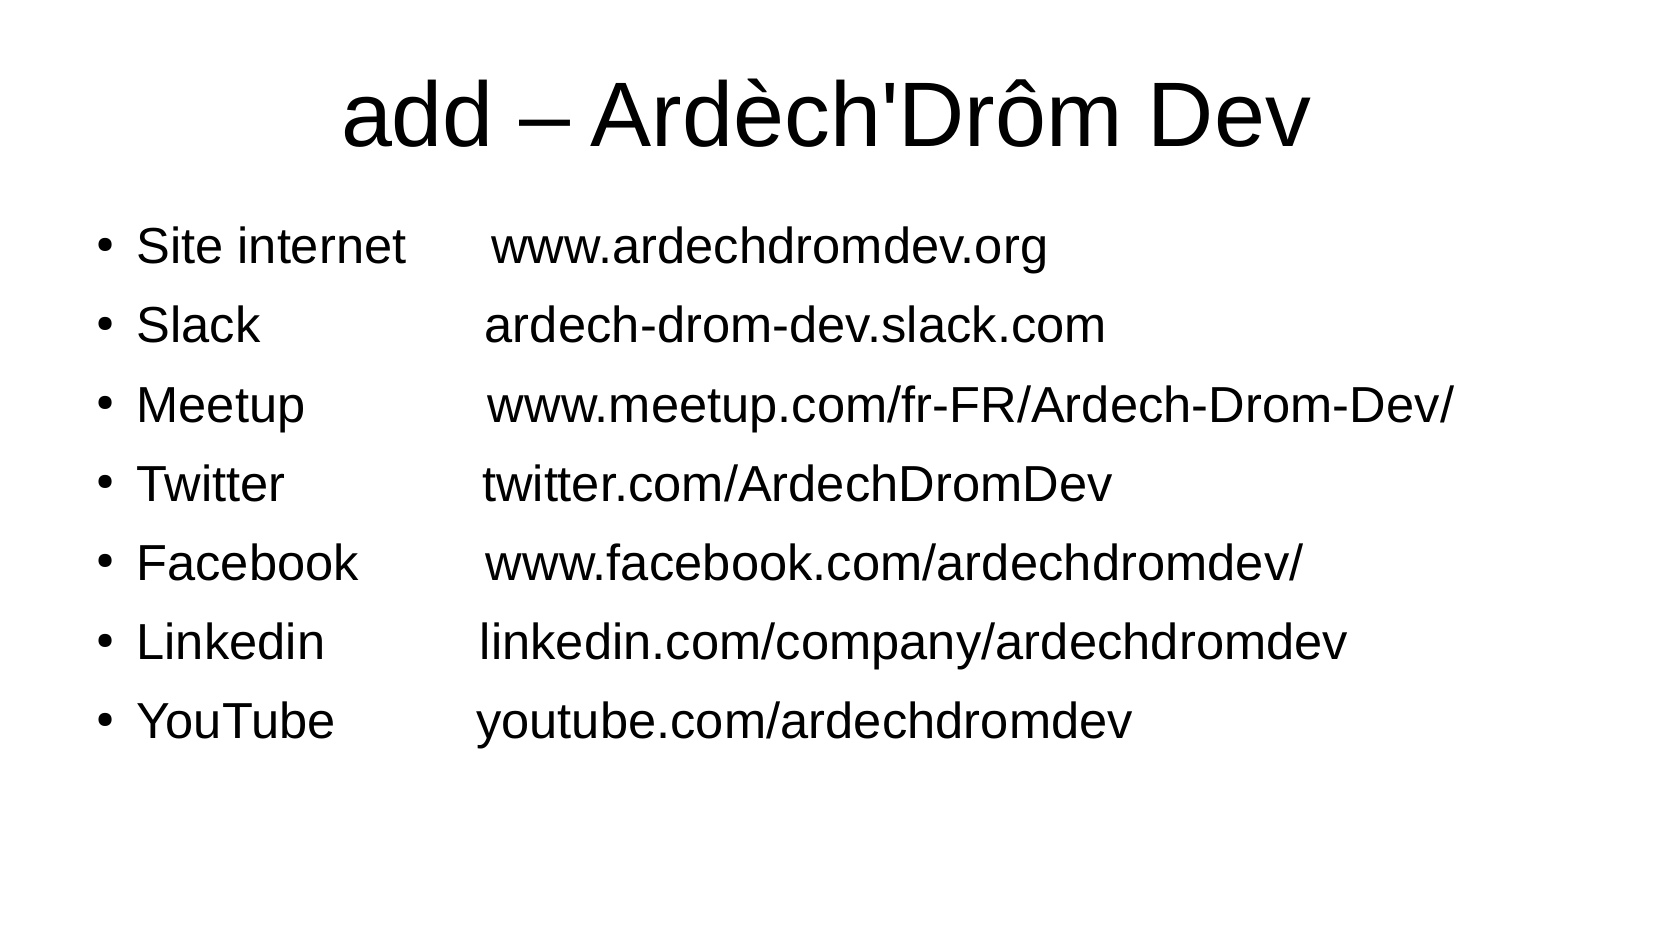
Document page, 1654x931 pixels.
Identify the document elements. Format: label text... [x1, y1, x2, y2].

list Site internet www.ardechdromdev.org Slack ardech-drom-dev.slack.com Meetup www.meetup.com/fr-FR/Ardech-Drom-Dev/ Twitter twitter.com/ArdechDromDev Facebook www.facebook.com/ardechdromdev/ Linkedin linkedin.com/company/ardechdromdev YouTube youtube.com/ardechdromdev [82, 217, 1571, 758]
title add – Ardèch'Drôm Dev [82, 37, 1571, 193]
